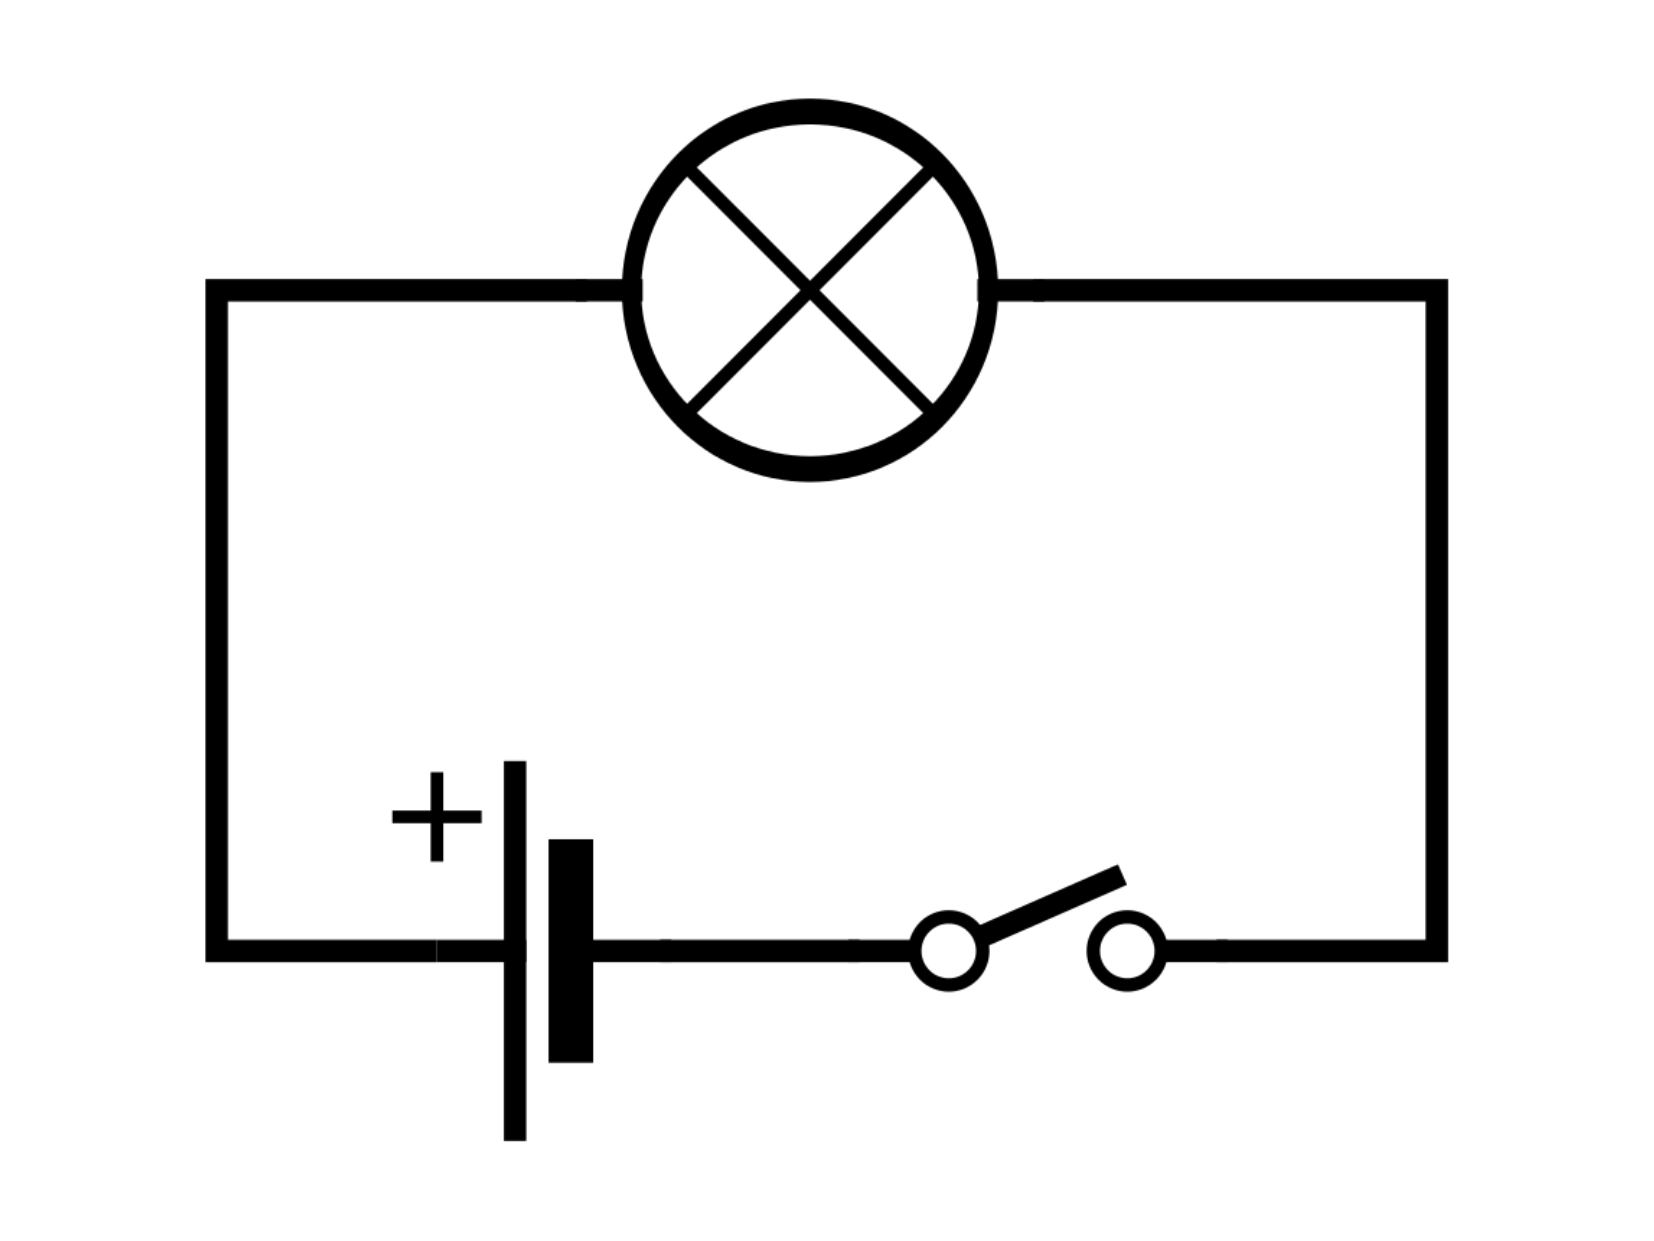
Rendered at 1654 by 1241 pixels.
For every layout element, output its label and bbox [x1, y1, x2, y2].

picture [106, 0, 1548, 1241]
